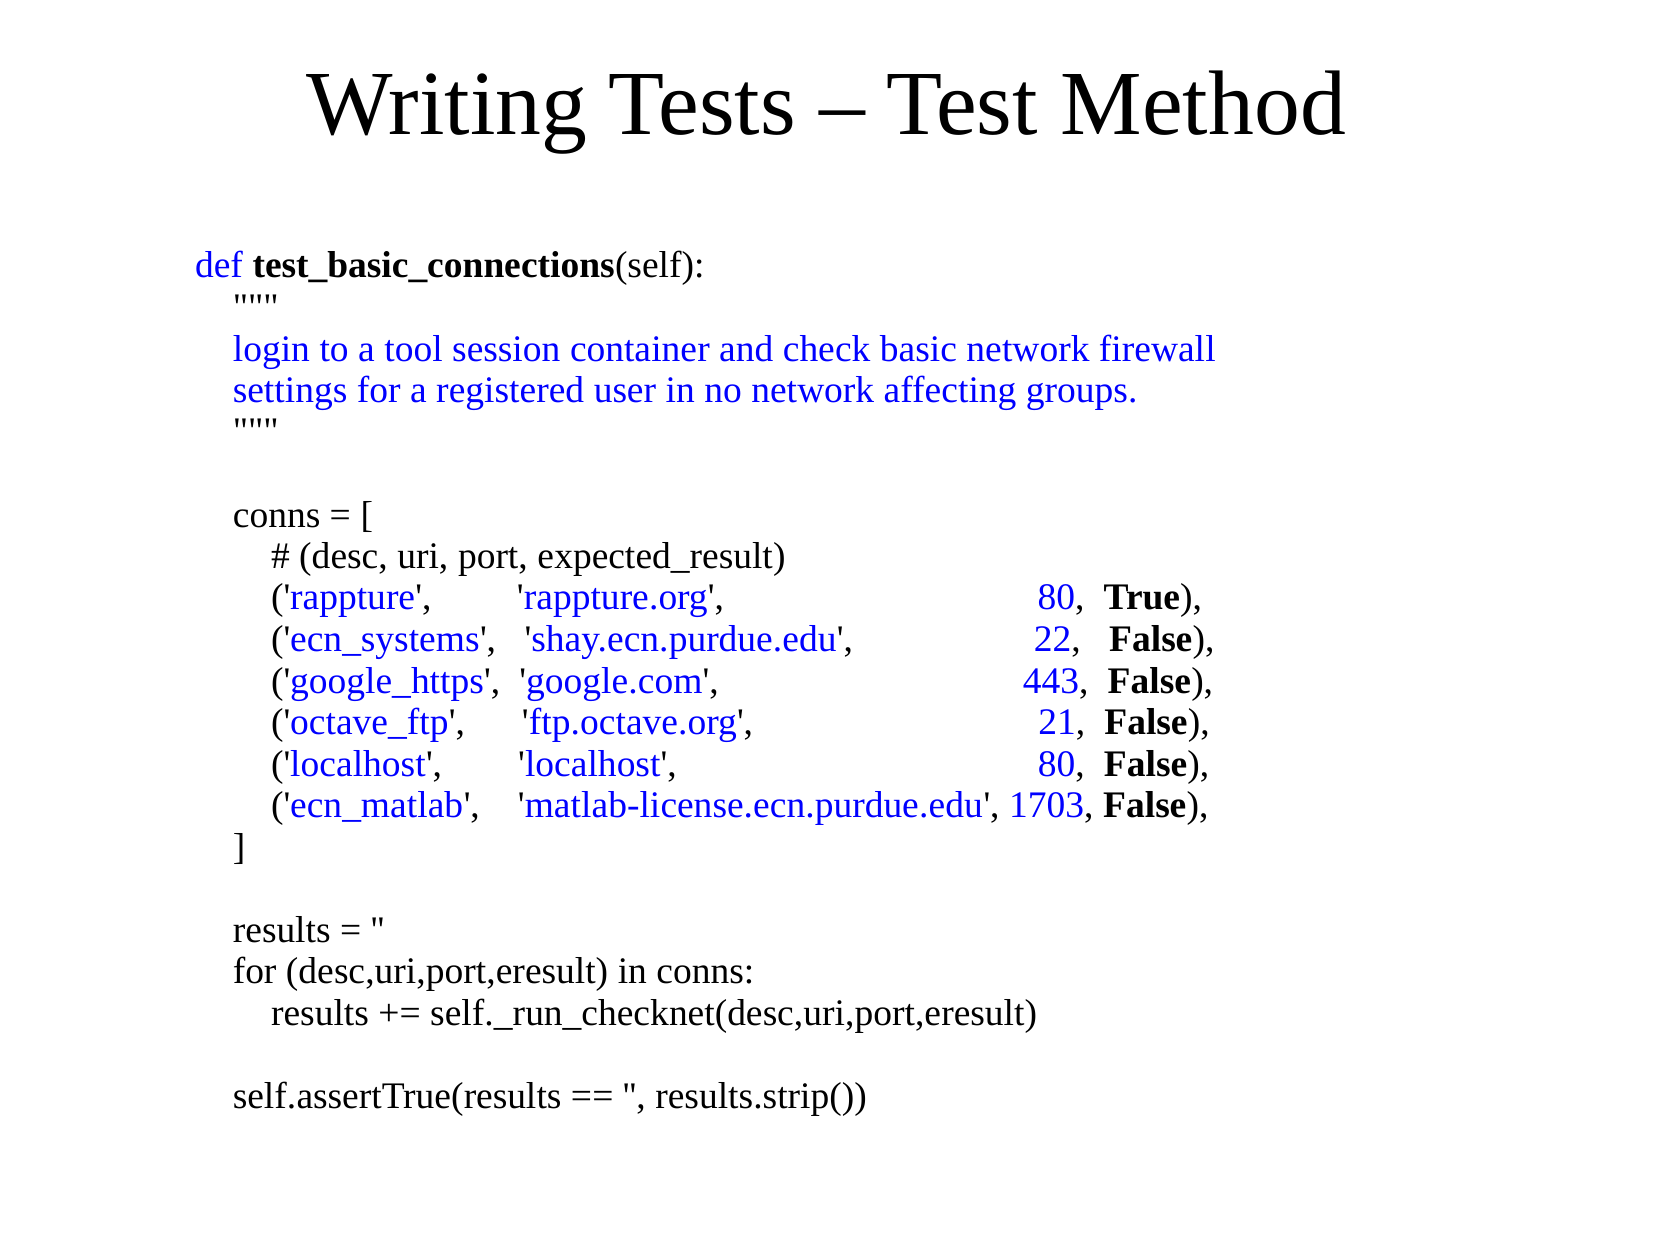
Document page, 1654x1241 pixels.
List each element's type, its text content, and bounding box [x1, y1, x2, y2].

text_box def test_basic_connections(self): """ login to a tool session container and check basic network firewall settings for a registered user in no network affecting groups. """ conns = [ # (desc, uri, port, expected_result) ('rappture', 'rappture.org', 80, True), ('ecn_systems', 'shay.ecn.purdue.edu', 22, False), ('google_https', 'google.com', 443, False), ('octave_ftp', 'ftp.octave.org', 21, False), ('localhost', 'localhost', 80, False), ('ecn_matlab', 'matlab-license.ecn.purdue.edu', 1703, False), ] results = '' for (desc,uri,port,eresult) in conns: results += self._run_checknet(desc,uri,port,eresult) self.assertTrue(results == '', results.strip()) [142, 237, 1636, 1166]
title Writing Tests – Test Method [82, 52, 1571, 155]
